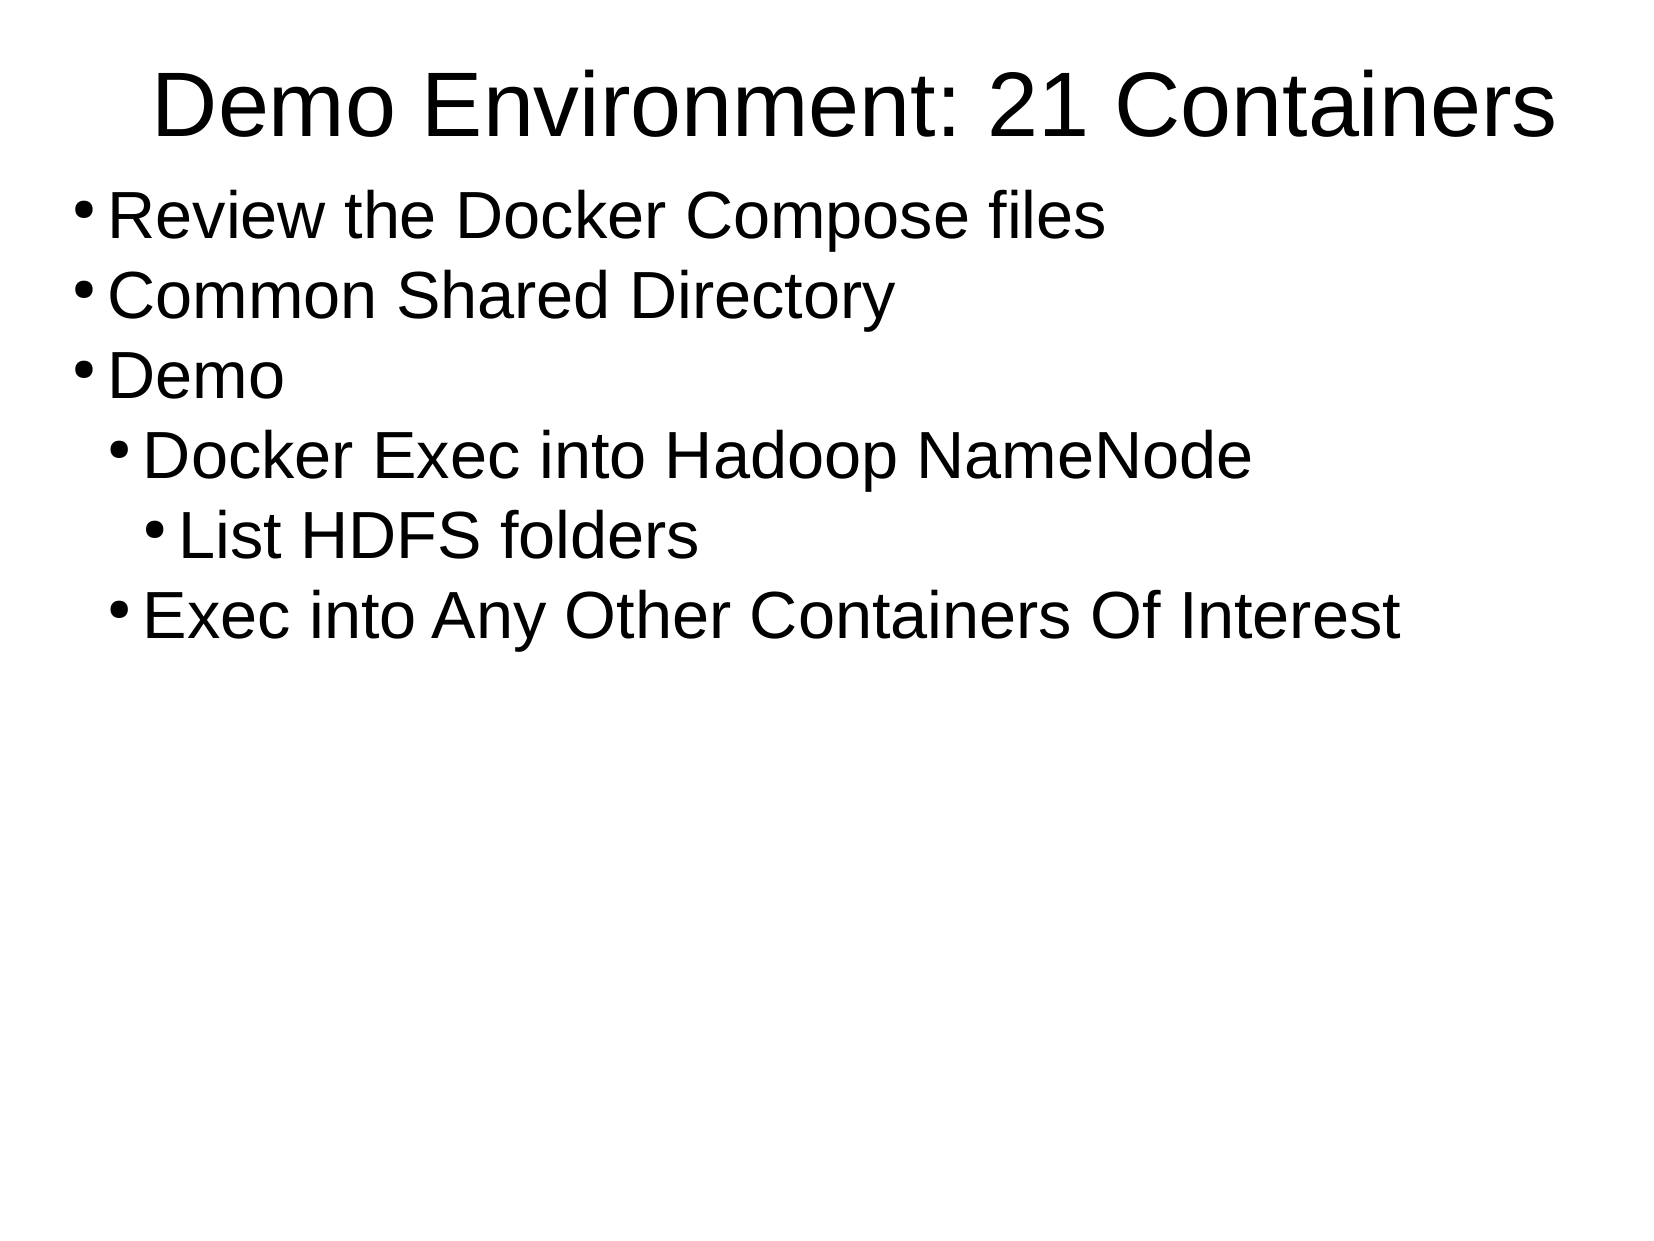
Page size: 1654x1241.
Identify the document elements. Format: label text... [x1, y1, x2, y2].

text_box Review the Docker Compose files Common Shared Directory Demo Docker Exec into Hadoop NameNode List HDFS folders Exec into Any Other Containers Of Interest [71, 171, 1561, 1156]
text_box Demo Environment: 21 Containers [105, 48, 1571, 152]
